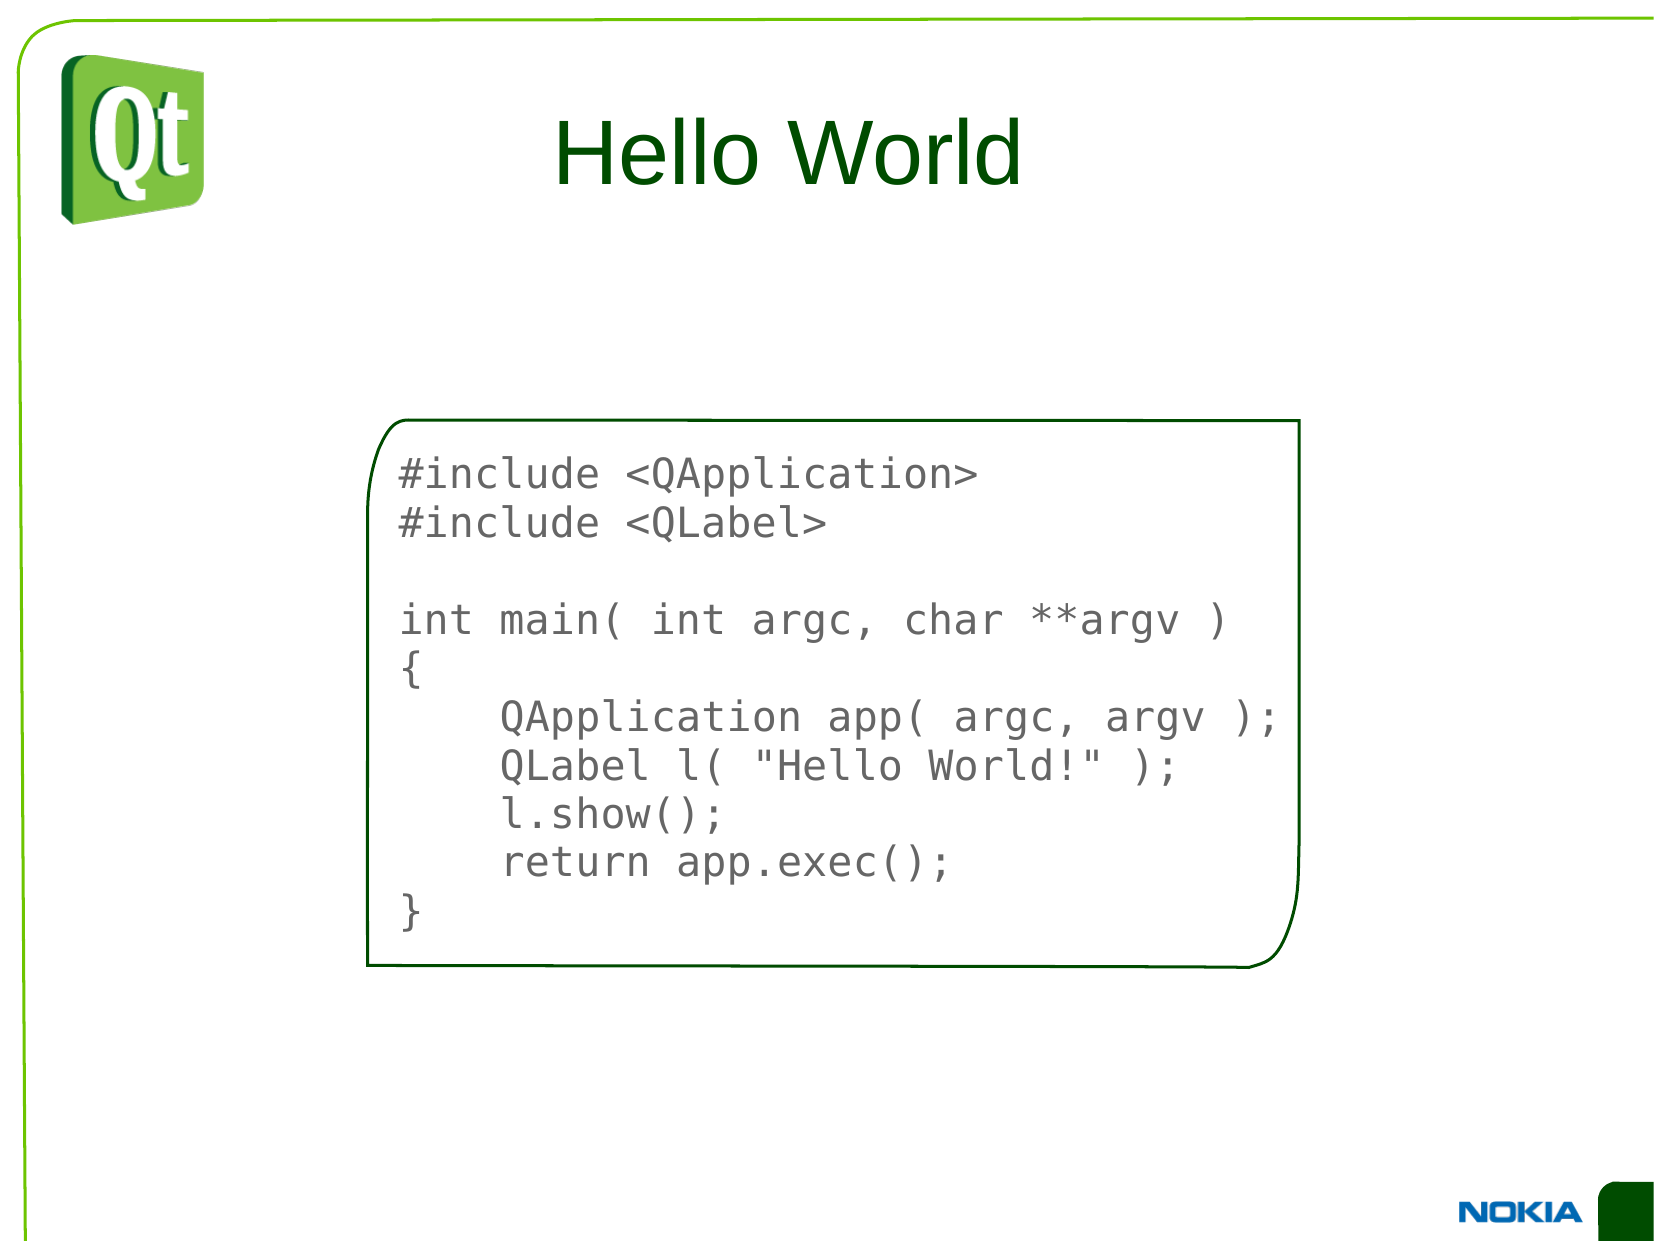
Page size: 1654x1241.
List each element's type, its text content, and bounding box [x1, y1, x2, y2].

title Hello World [251, 49, 1327, 257]
picture [1459, 1201, 1583, 1223]
text_box #include <QApplication> #include <QLabel> int main( int argc, char **argv ) { QApplication app( argc, argv ); QLabel l( "Hello World!" ); l.show(); return app.exec(); } [383, 442, 1297, 943]
picture [61, 55, 204, 225]
